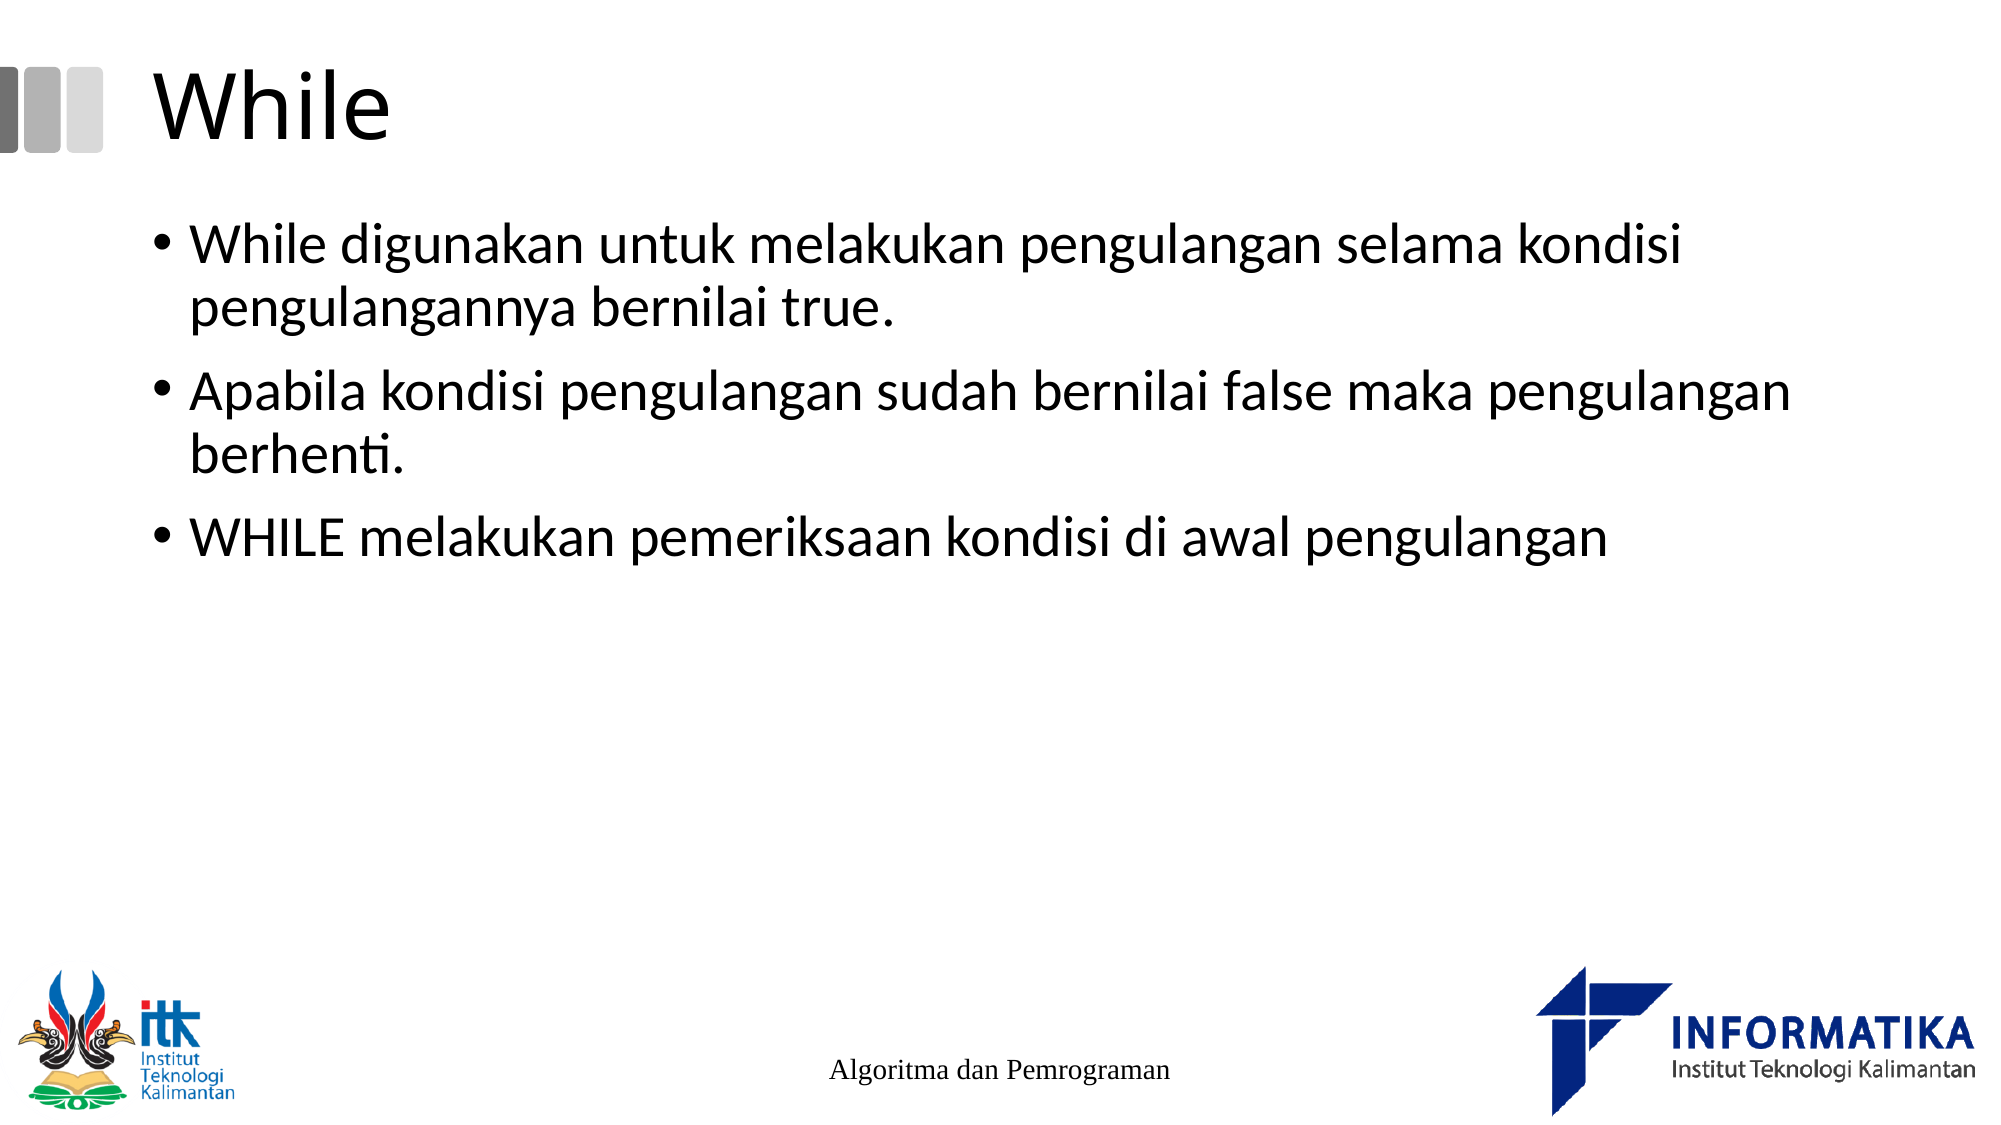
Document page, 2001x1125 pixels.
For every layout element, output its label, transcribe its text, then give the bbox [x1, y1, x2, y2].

list While digunakan untuk melakukan pengulangan selama kondisi pengulangannya bernilai true. Apabila kondisi pengulangan sudah bernilai false maka pengulangan berhenti. WHILE melakukan pemeriksaan kondisi di awal pengulangan [137, 205, 1863, 920]
picture [0, 935, 253, 1125]
picture [1534, 965, 1976, 1118]
title While [137, 1, 1863, 205]
